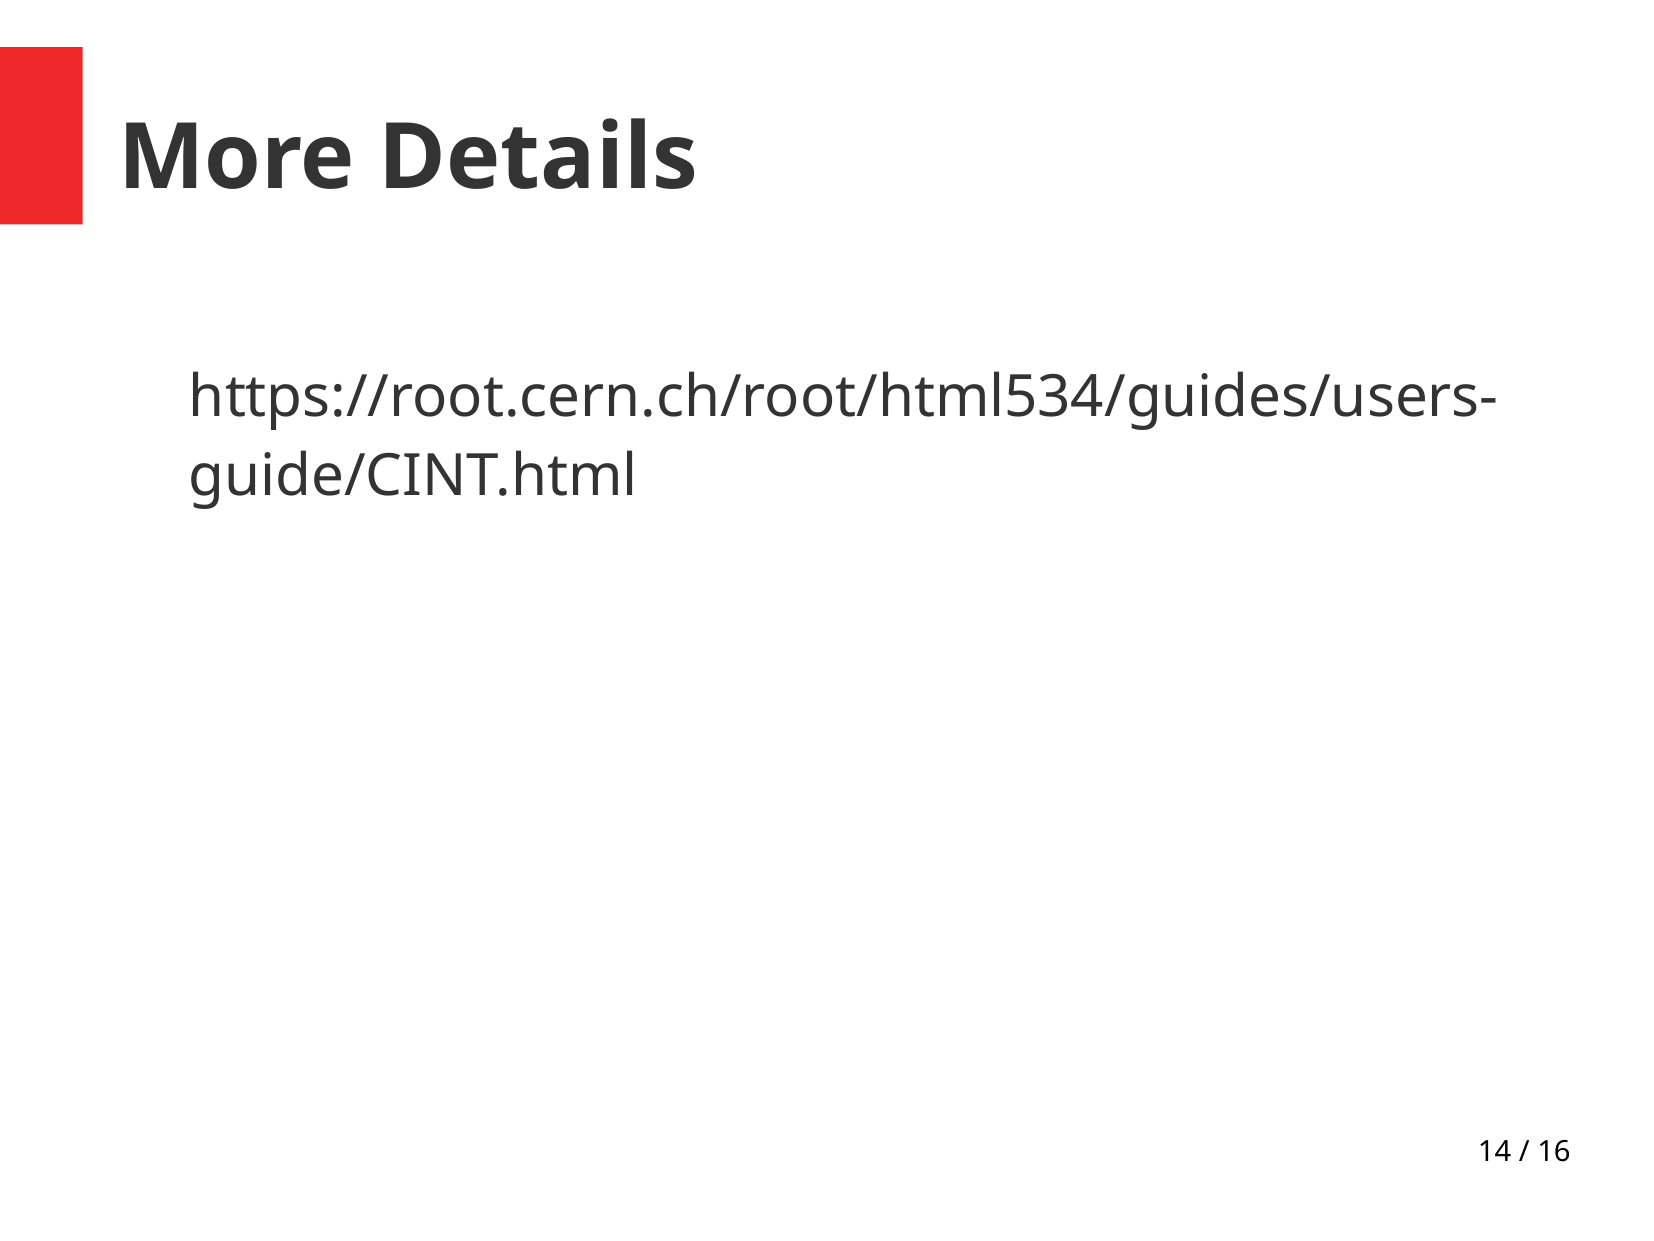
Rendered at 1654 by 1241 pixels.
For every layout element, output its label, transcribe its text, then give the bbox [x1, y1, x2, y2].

title More Details [118, 49, 1571, 257]
list https://root.cern.ch/root/html534/guides/users-guide/CINT.html [118, 354, 1536, 1074]
